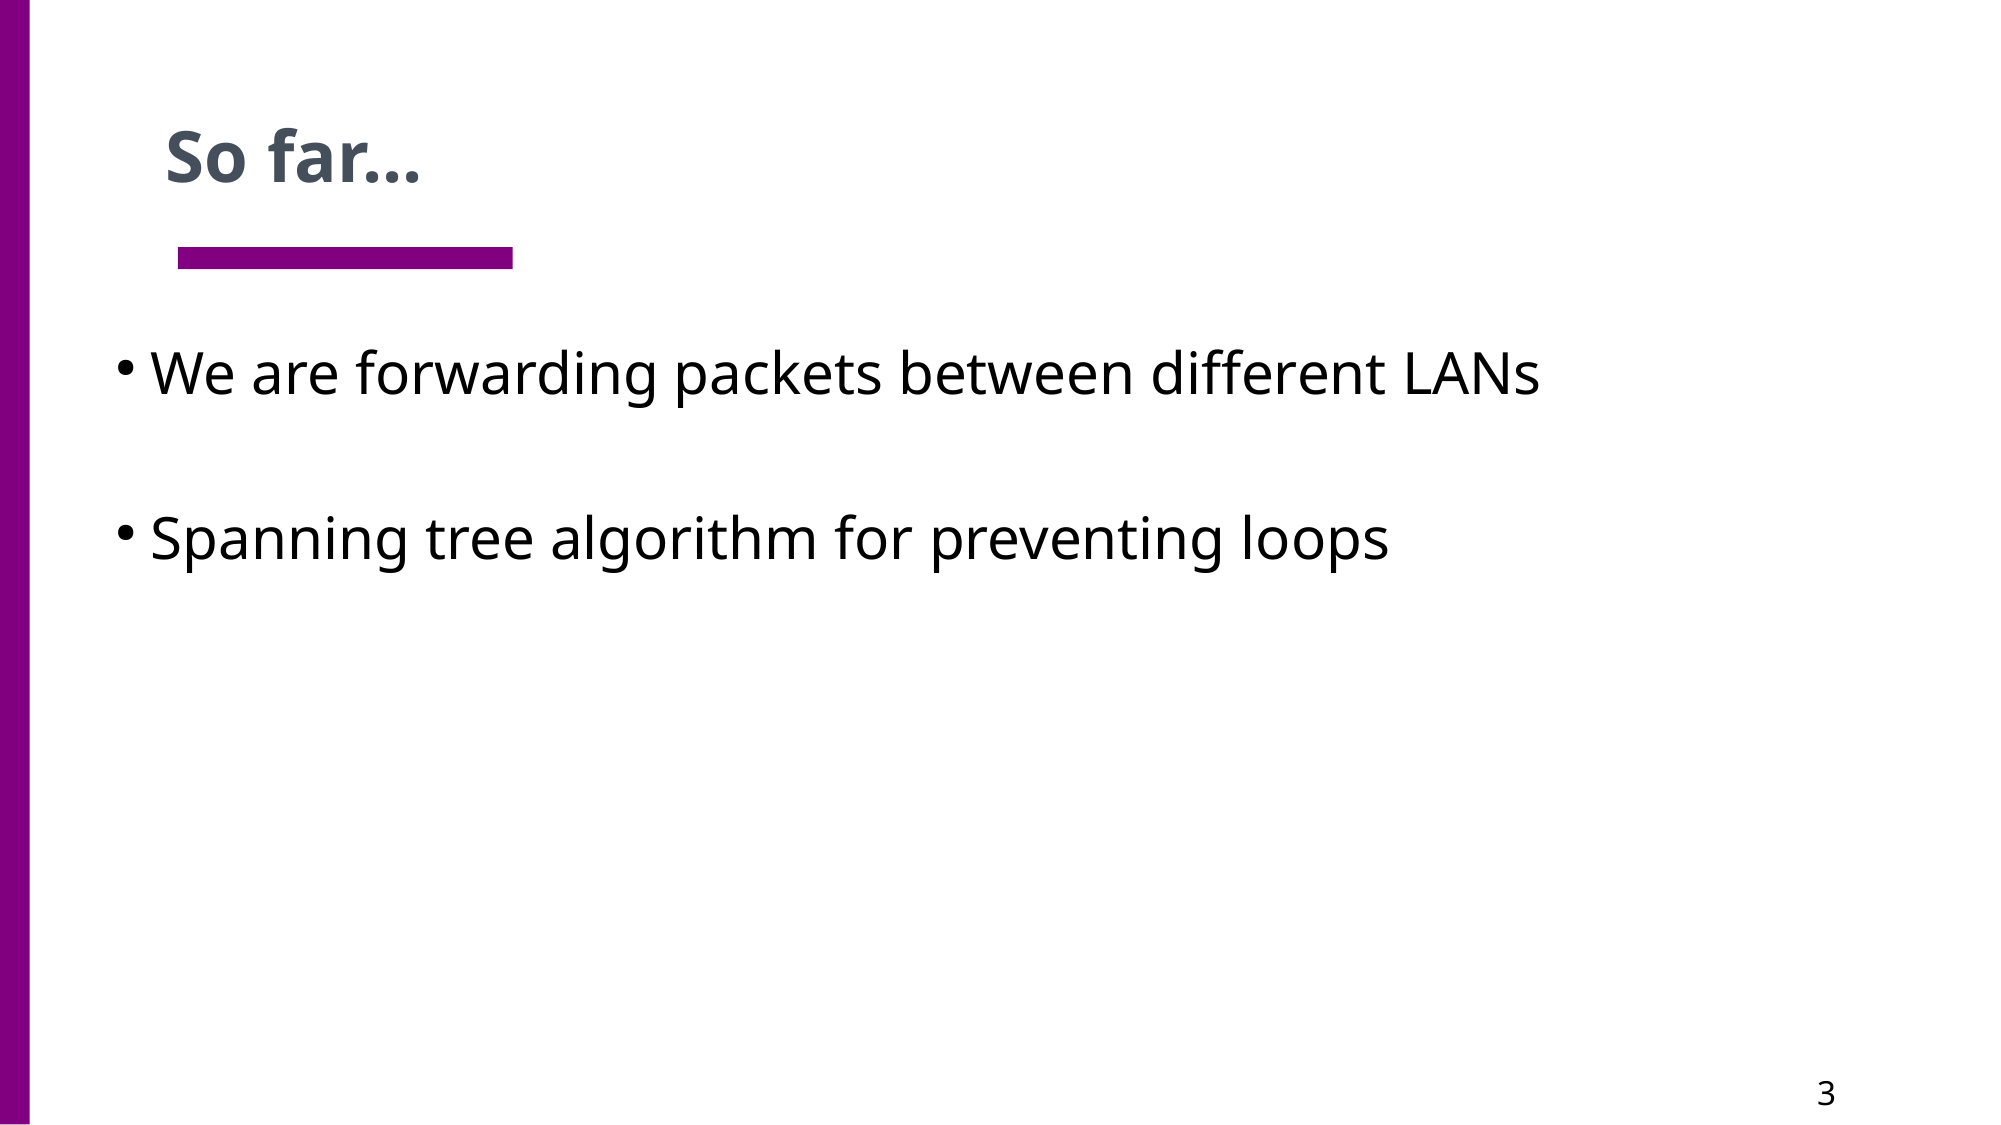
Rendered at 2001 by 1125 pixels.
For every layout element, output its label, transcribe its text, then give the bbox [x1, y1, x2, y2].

text_box We are forwarding packets between different LANs Spanning tree algorithm for preventing loops [100, 329, 2000, 756]
text_box So far... [151, 0, 1849, 212]
